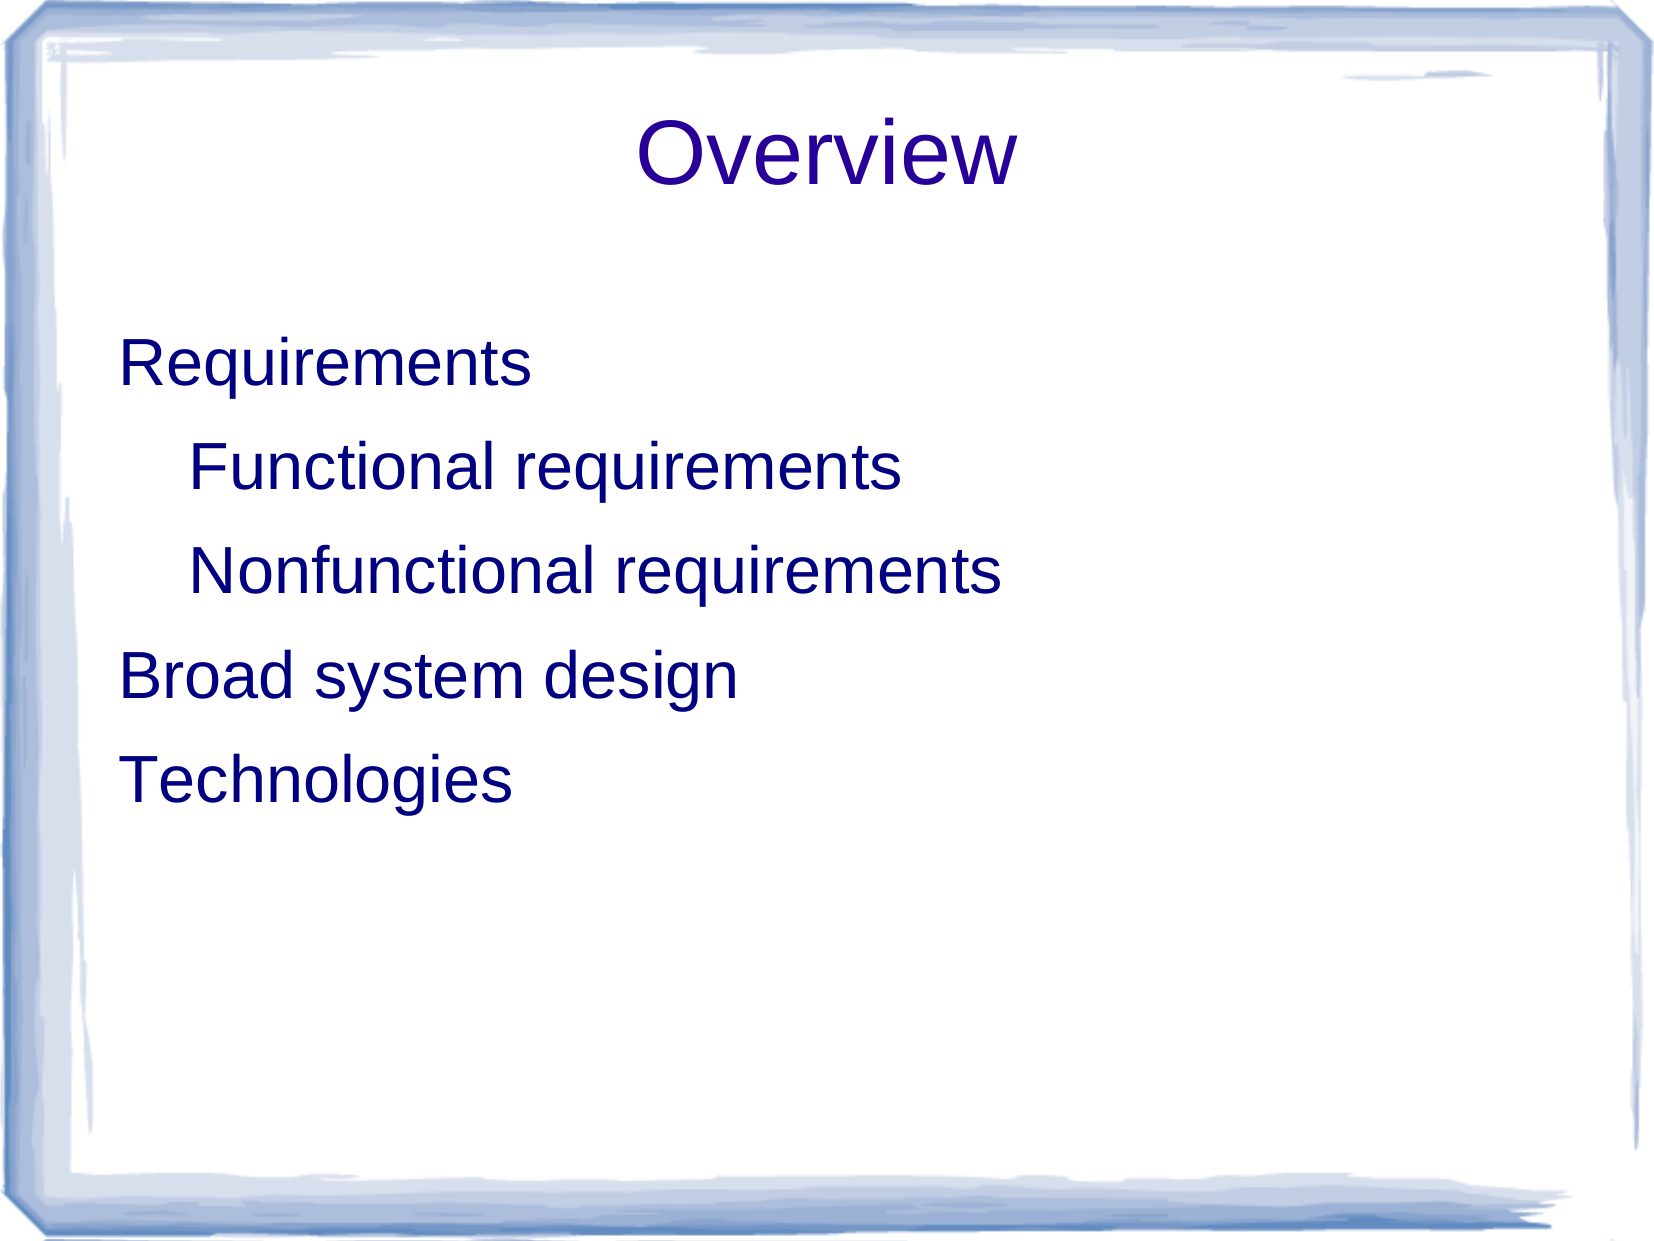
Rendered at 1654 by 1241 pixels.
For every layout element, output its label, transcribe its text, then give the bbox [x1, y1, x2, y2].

list Requirements Functional requirements Nonfunctional requirements Broad system design Technologies [118, 324, 1571, 1004]
title Overview [82, 49, 1571, 257]
picture [0, 0, 1654, 1241]
